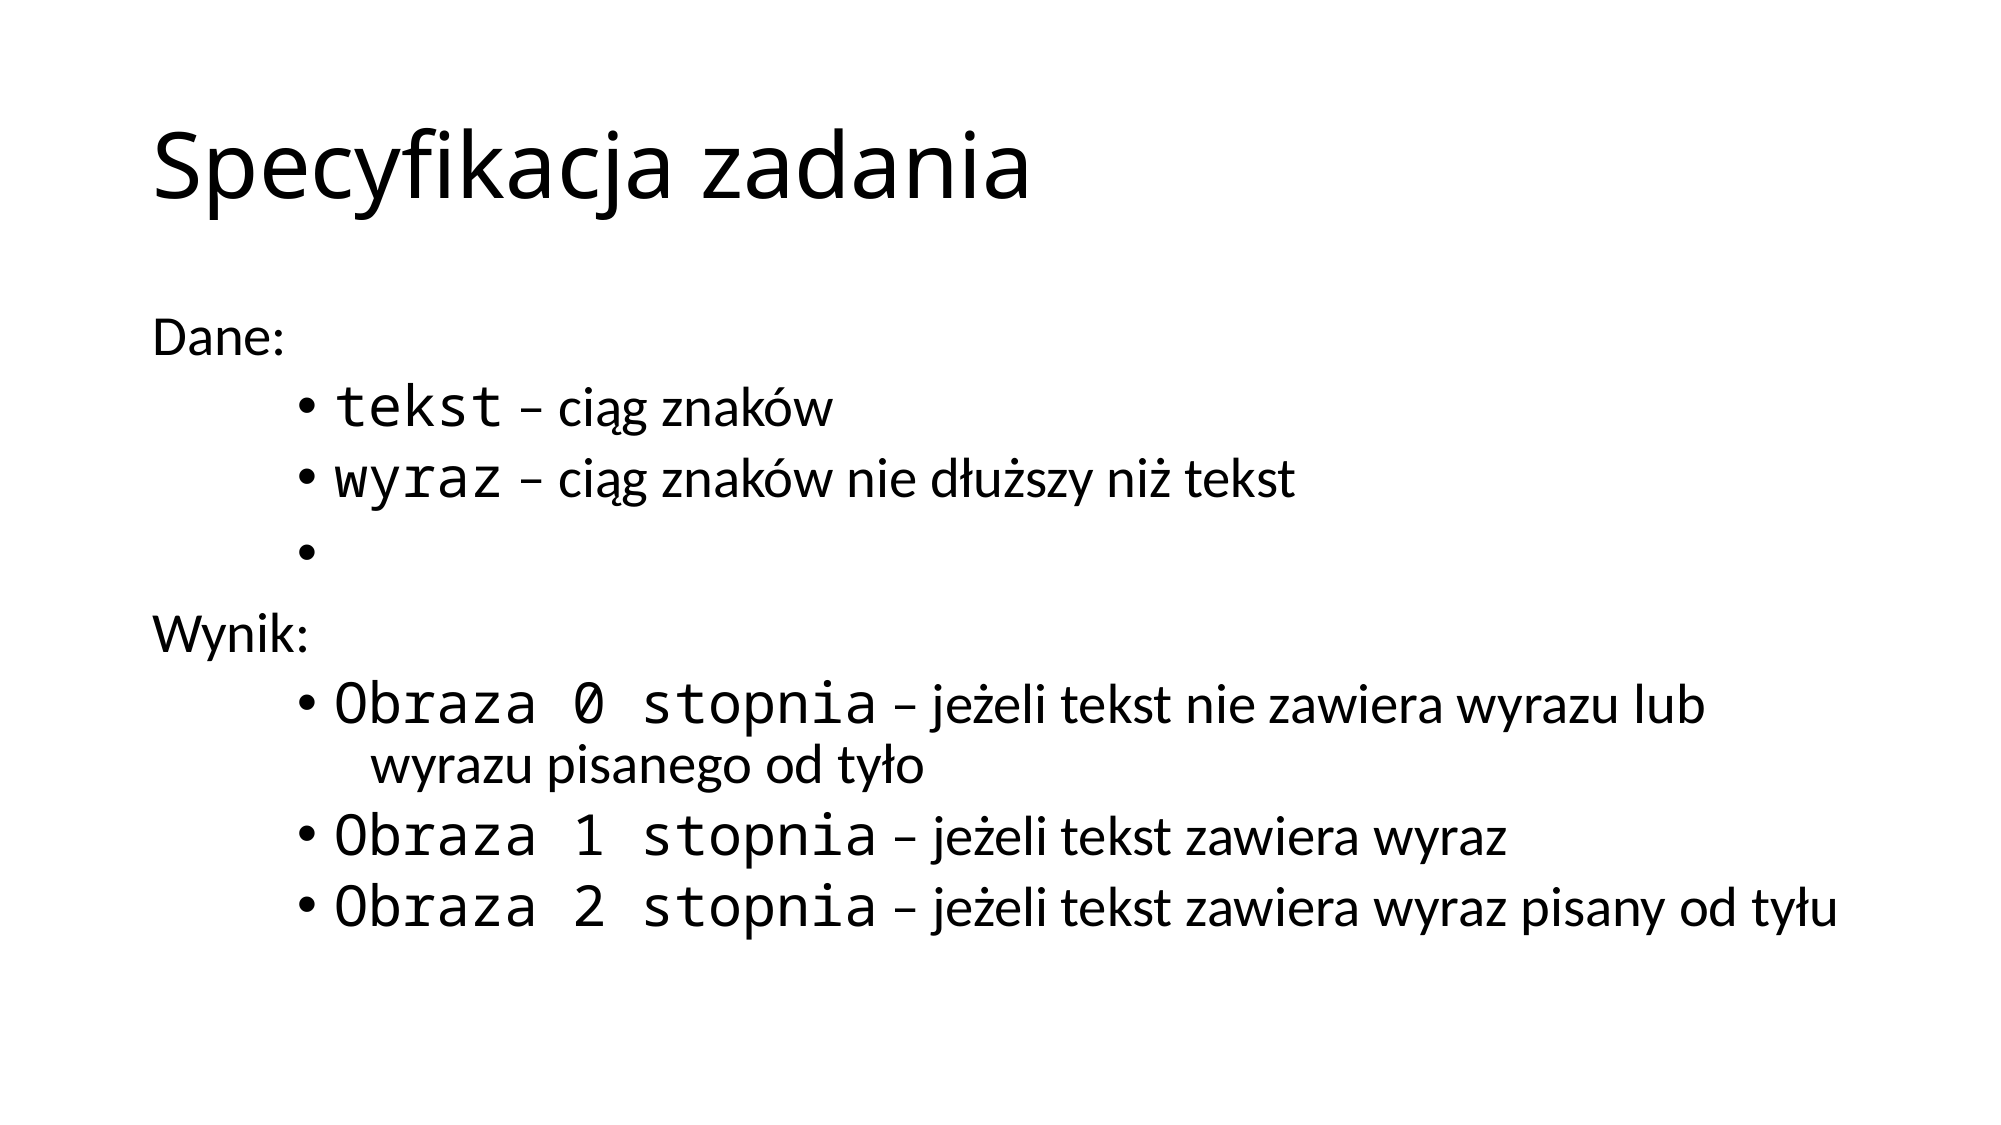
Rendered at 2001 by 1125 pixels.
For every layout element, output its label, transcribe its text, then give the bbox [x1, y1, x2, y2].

list Dane: tekst – ciąg znaków wyraz – ciąg znaków nie dłuższy niż tekst Wynik: Obraza 0 stopnia – jeżeli tekst nie zawiera wyrazu lub wyrazu pisanego od tyło Obraza 1 stopnia – jeżeli tekst zawiera wyraz Obraza 2 stopnia – jeżeli tekst zawiera wyraz pisany od tyłu [137, 299, 1863, 1014]
title Specyfikacja zadania [137, 59, 1863, 278]
